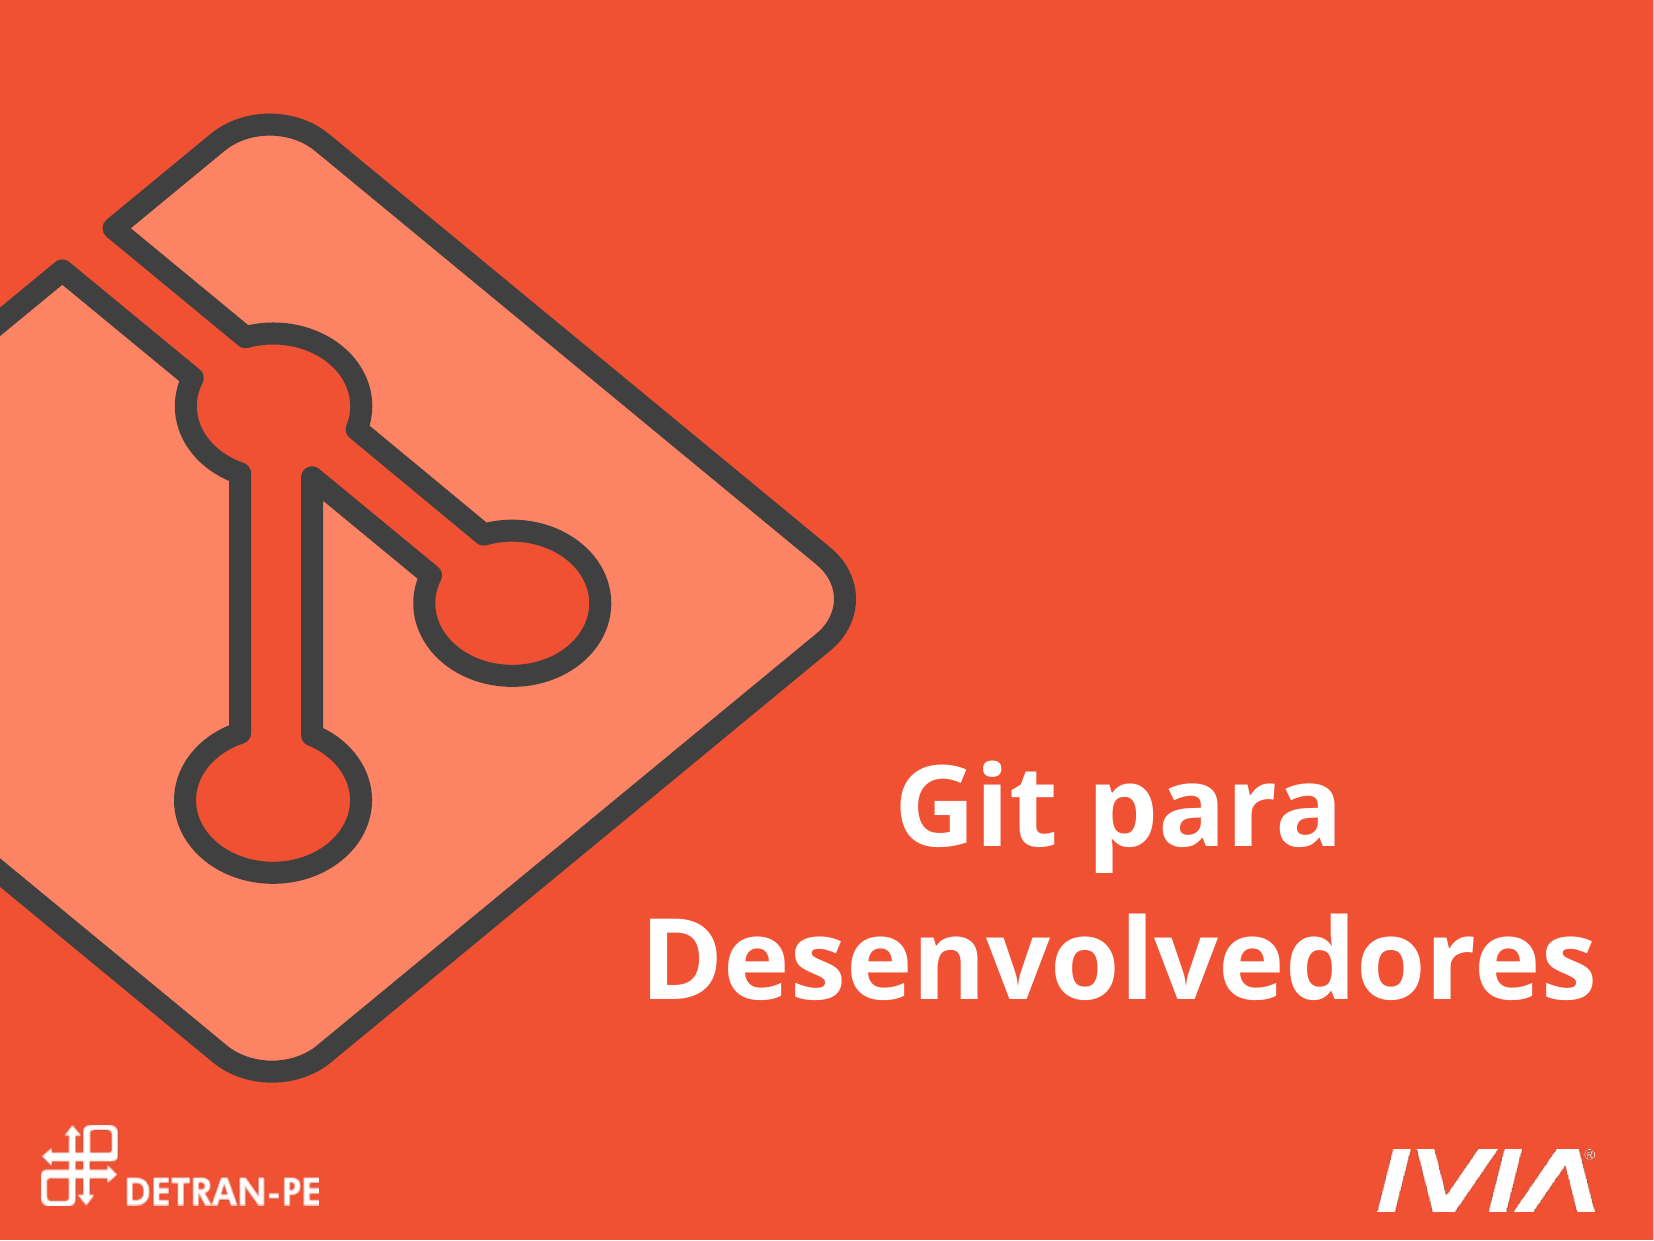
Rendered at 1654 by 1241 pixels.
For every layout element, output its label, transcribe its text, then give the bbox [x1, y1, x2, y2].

picture [1377, 1149, 1595, 1212]
title Git para Desenvolvedores [584, 766, 1654, 993]
picture [0, 17, 942, 1223]
